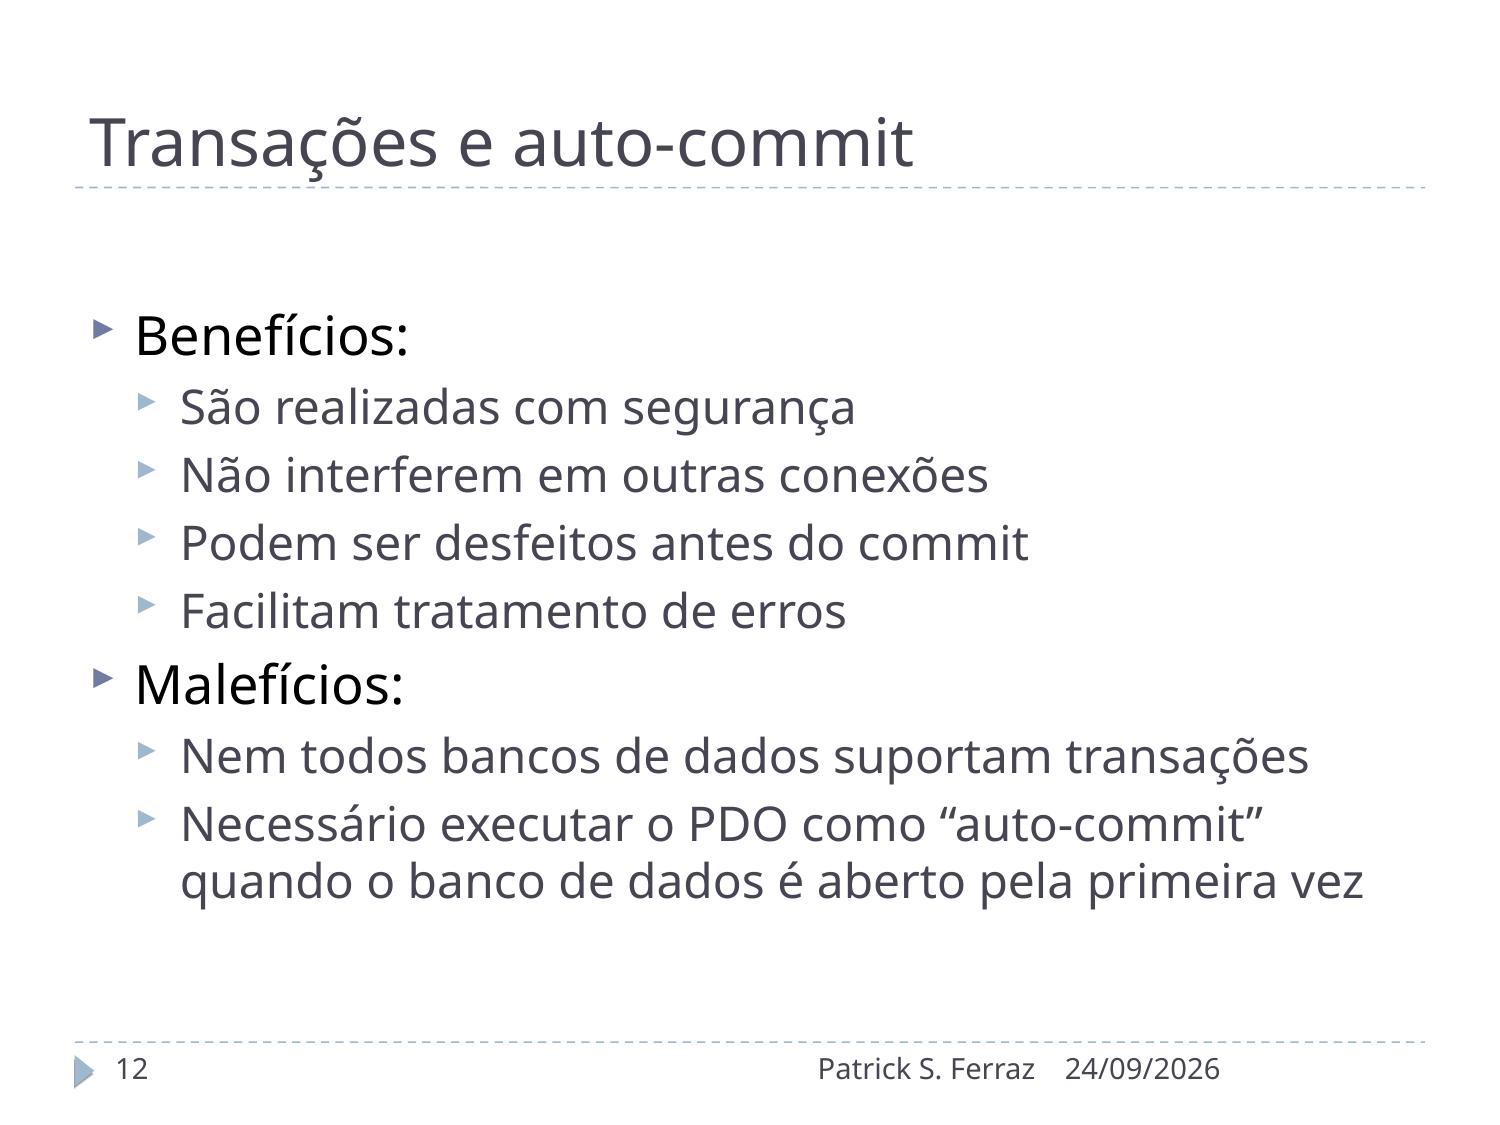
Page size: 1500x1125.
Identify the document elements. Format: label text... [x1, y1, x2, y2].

footer Patrick S. Ferraz [475, 1042, 1051, 1103]
list Benefícios: São realizadas com segurança Não interferem em outras conexões Podem ser desfeitos antes do commit Facilitam tratamento de erros Malefícios: Nem todos bancos de dados suportam transações Necessário executar o PDO como “auto-commit” quando o banco de dados é aberto pela primeira vez [75, 200, 1425, 1010]
slide_number 08/07/2017 [1051, 1042, 1426, 1103]
title Transações e auto-commit [75, 24, 1425, 188]
slide_number <número> [100, 1042, 426, 1103]
